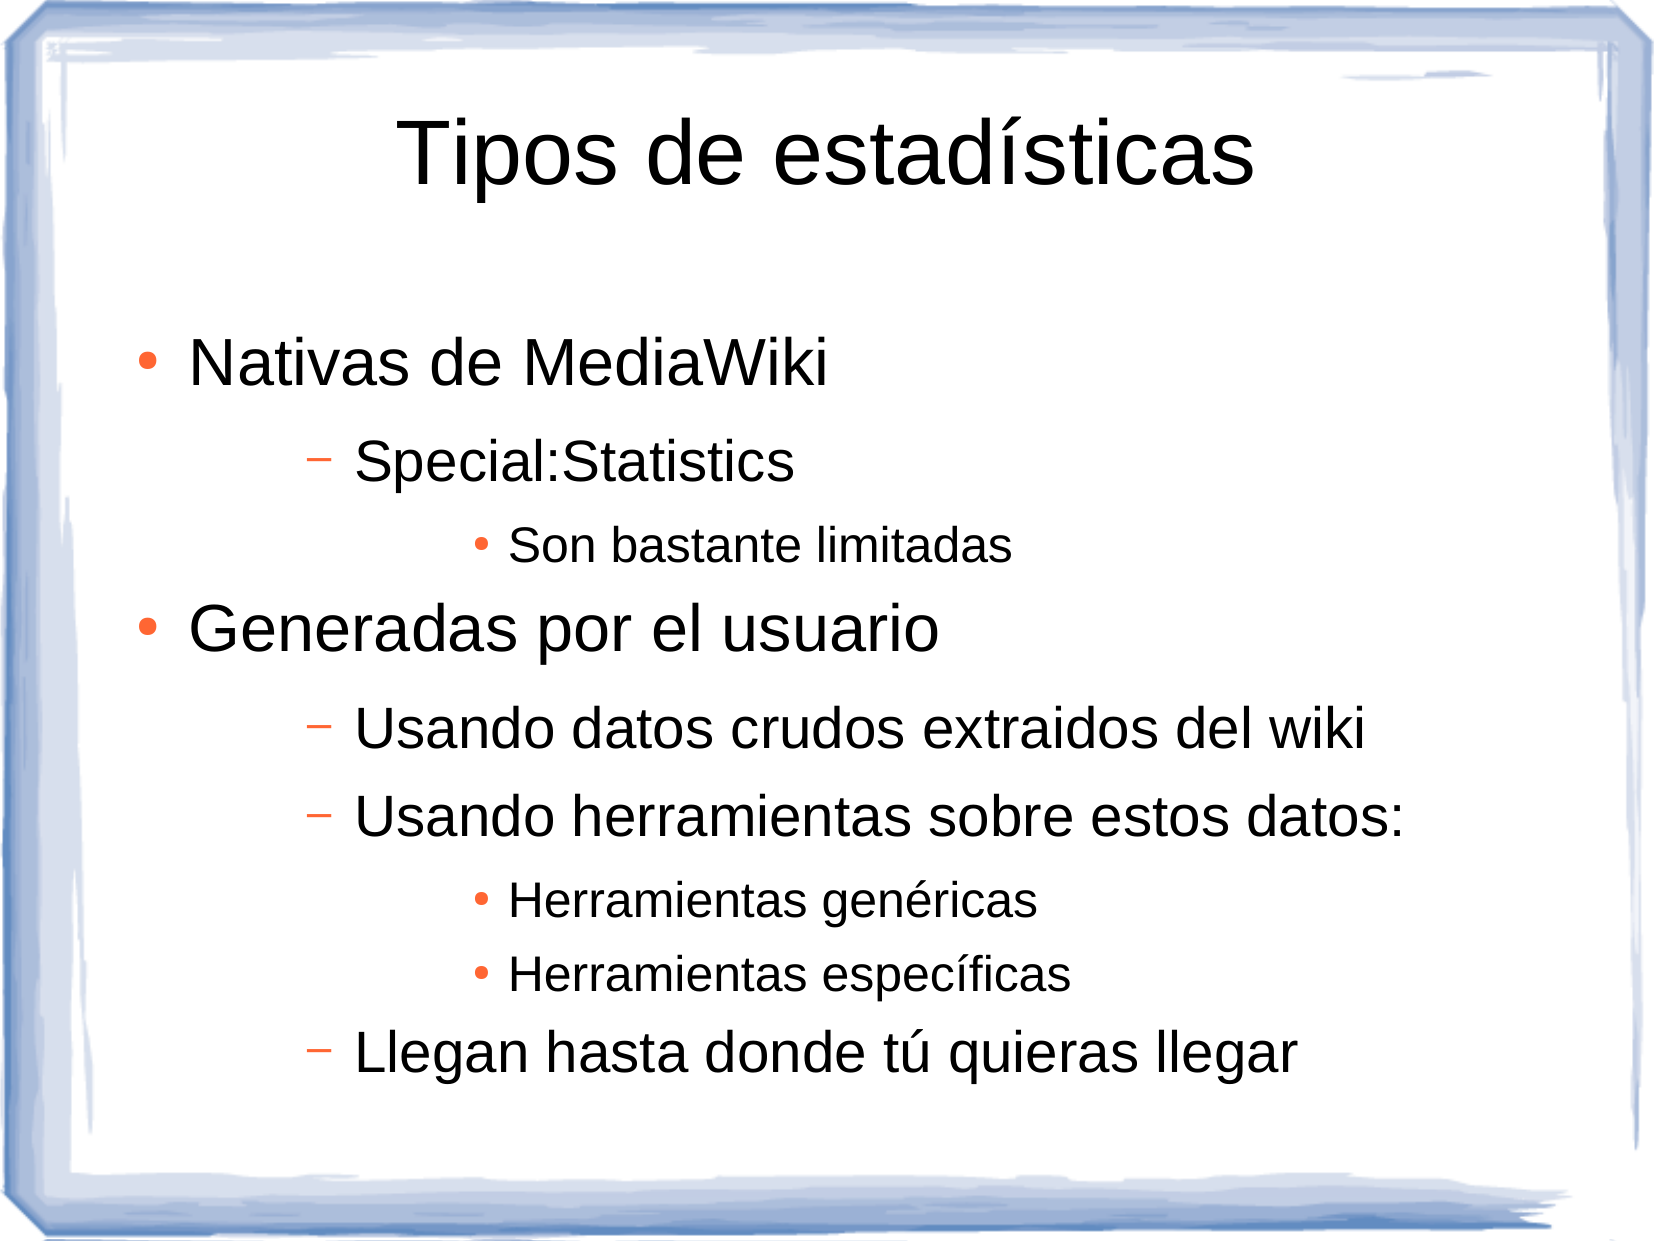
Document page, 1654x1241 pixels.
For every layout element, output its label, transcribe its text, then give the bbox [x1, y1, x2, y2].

picture [0, 0, 1654, 1241]
title Tipos de estadísticas [82, 49, 1571, 257]
list Nativas de MediaWiki Special:Statistics Son bastante limitadas Generadas por el usuario Usando datos crudos extraidos del wiki Usando herramientas sobre estos datos: Herramientas genéricas Herramientas específicas Llegan hasta donde tú quieras llegar [118, 324, 1571, 1129]
